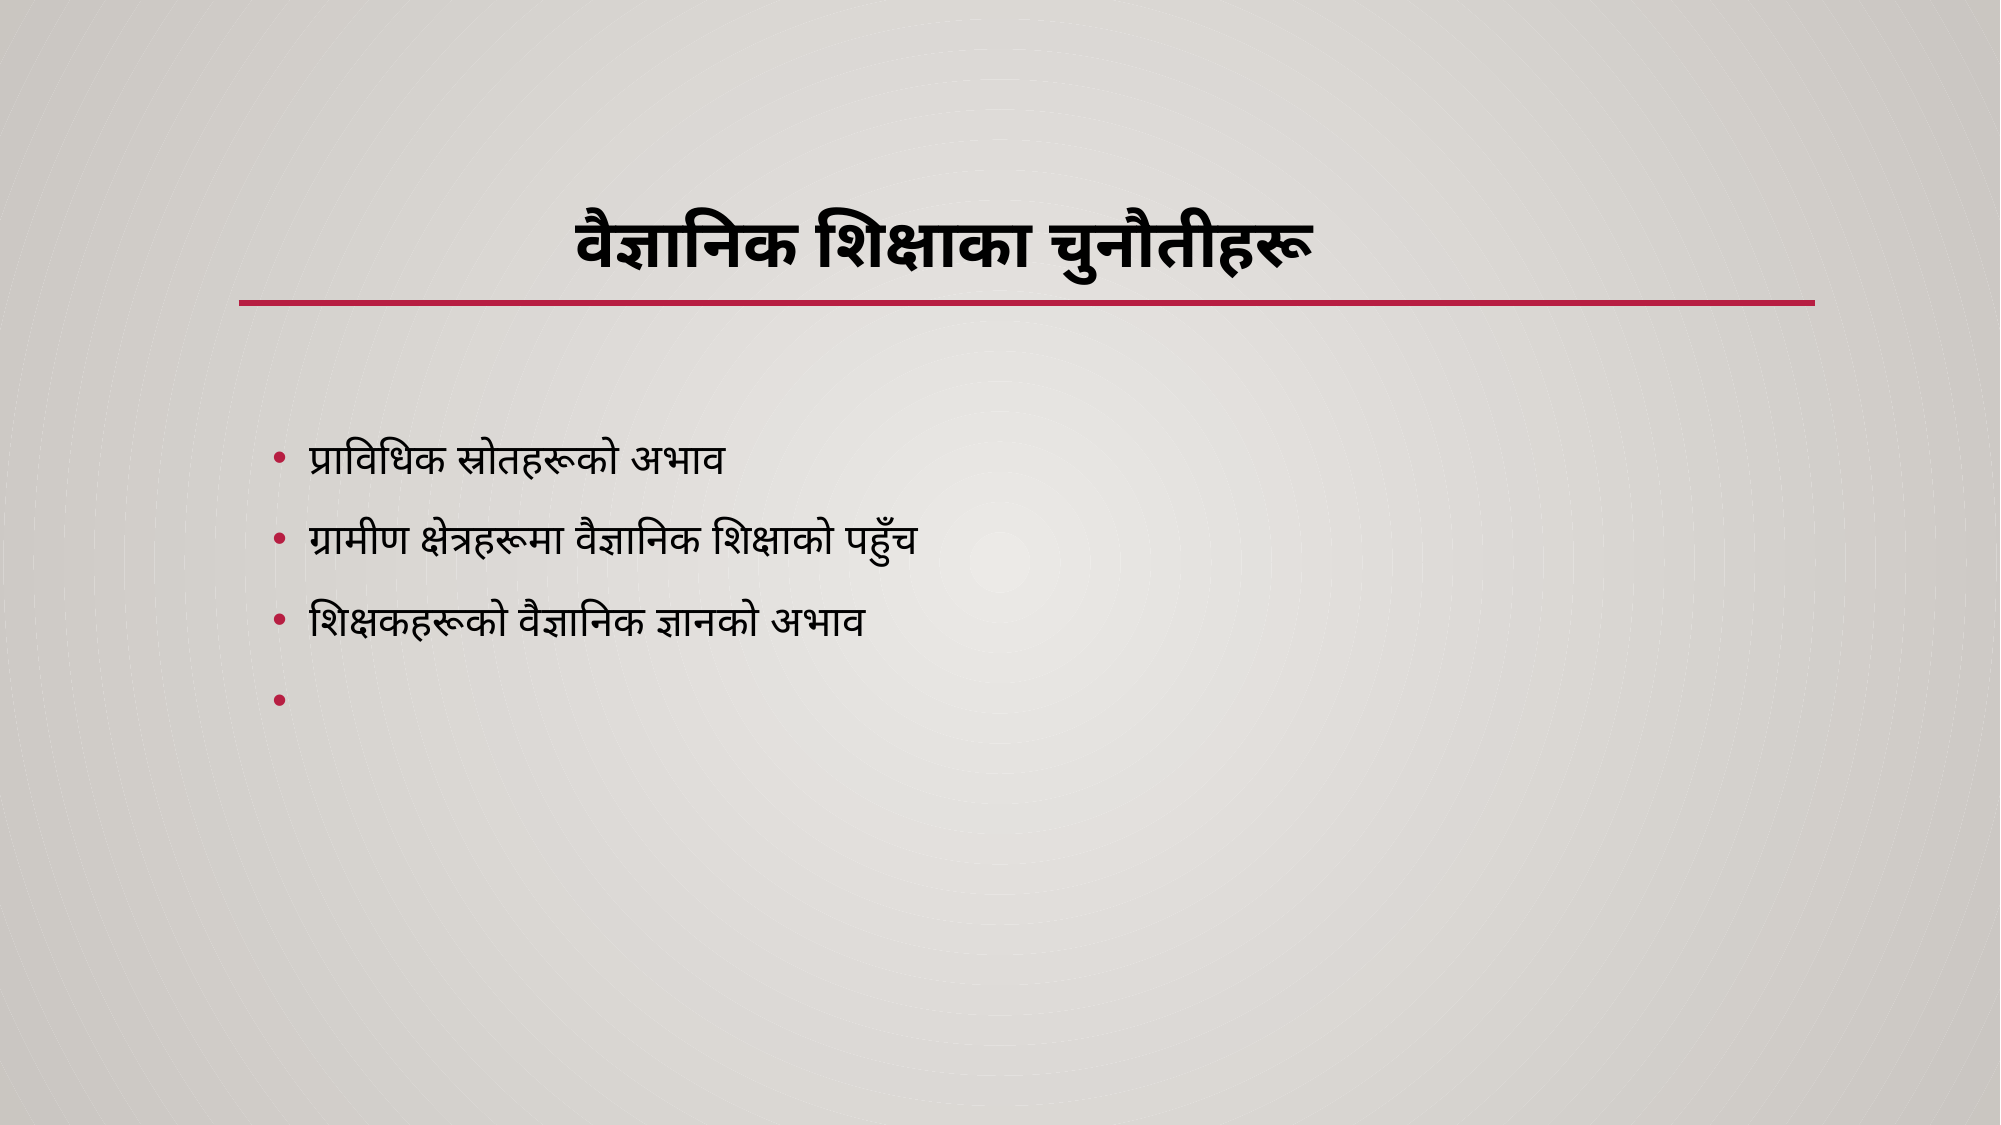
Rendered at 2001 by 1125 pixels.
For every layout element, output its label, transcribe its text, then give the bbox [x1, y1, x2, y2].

list प्राविधिक स्रोतहरूको अभाव ग्रामीण क्षेत्रहरूमा वैज्ञानिक शिक्षाको पहुँच शिक्षकहरूको वैज्ञानिक ज्ञानको अभाव [257, 414, 1833, 710]
title वैज्ञानिक शिक्षाका चुनौतीहरू [560, 202, 1492, 314]
